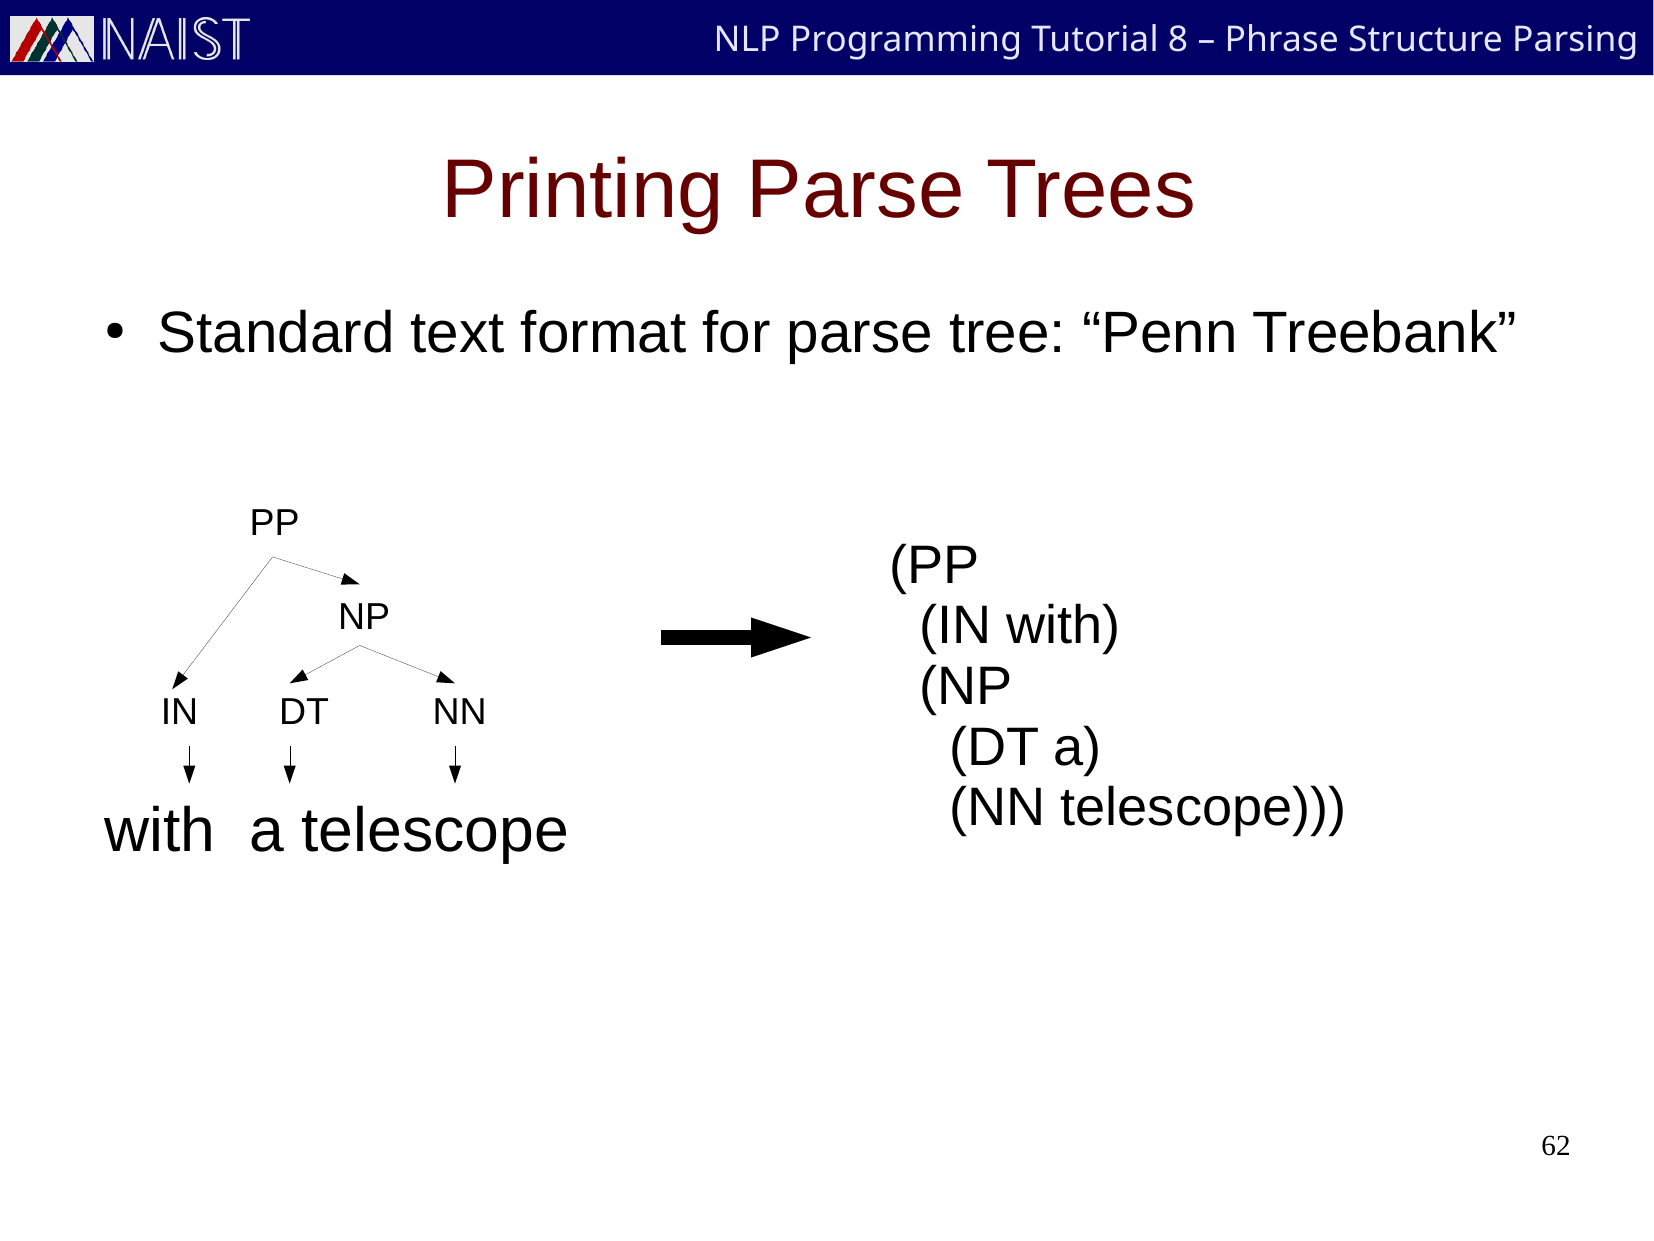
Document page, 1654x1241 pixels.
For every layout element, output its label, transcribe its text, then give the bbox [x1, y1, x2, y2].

text_box PP [234, 493, 315, 551]
picture [102, 17, 251, 60]
picture [10, 16, 94, 62]
text_box IN [146, 682, 214, 740]
text_box NN [417, 682, 502, 740]
title Printing Parse Trees [75, 92, 1564, 285]
list Standard text format for parse tree: “Penn Treebank” [86, 300, 1576, 1119]
text_box NP [323, 588, 406, 646]
text_box with a telescope [89, 787, 585, 873]
text_box DT [264, 682, 344, 740]
text_box (PP (IN with) (NP (DT a) (NN telescope))) [874, 527, 1363, 845]
